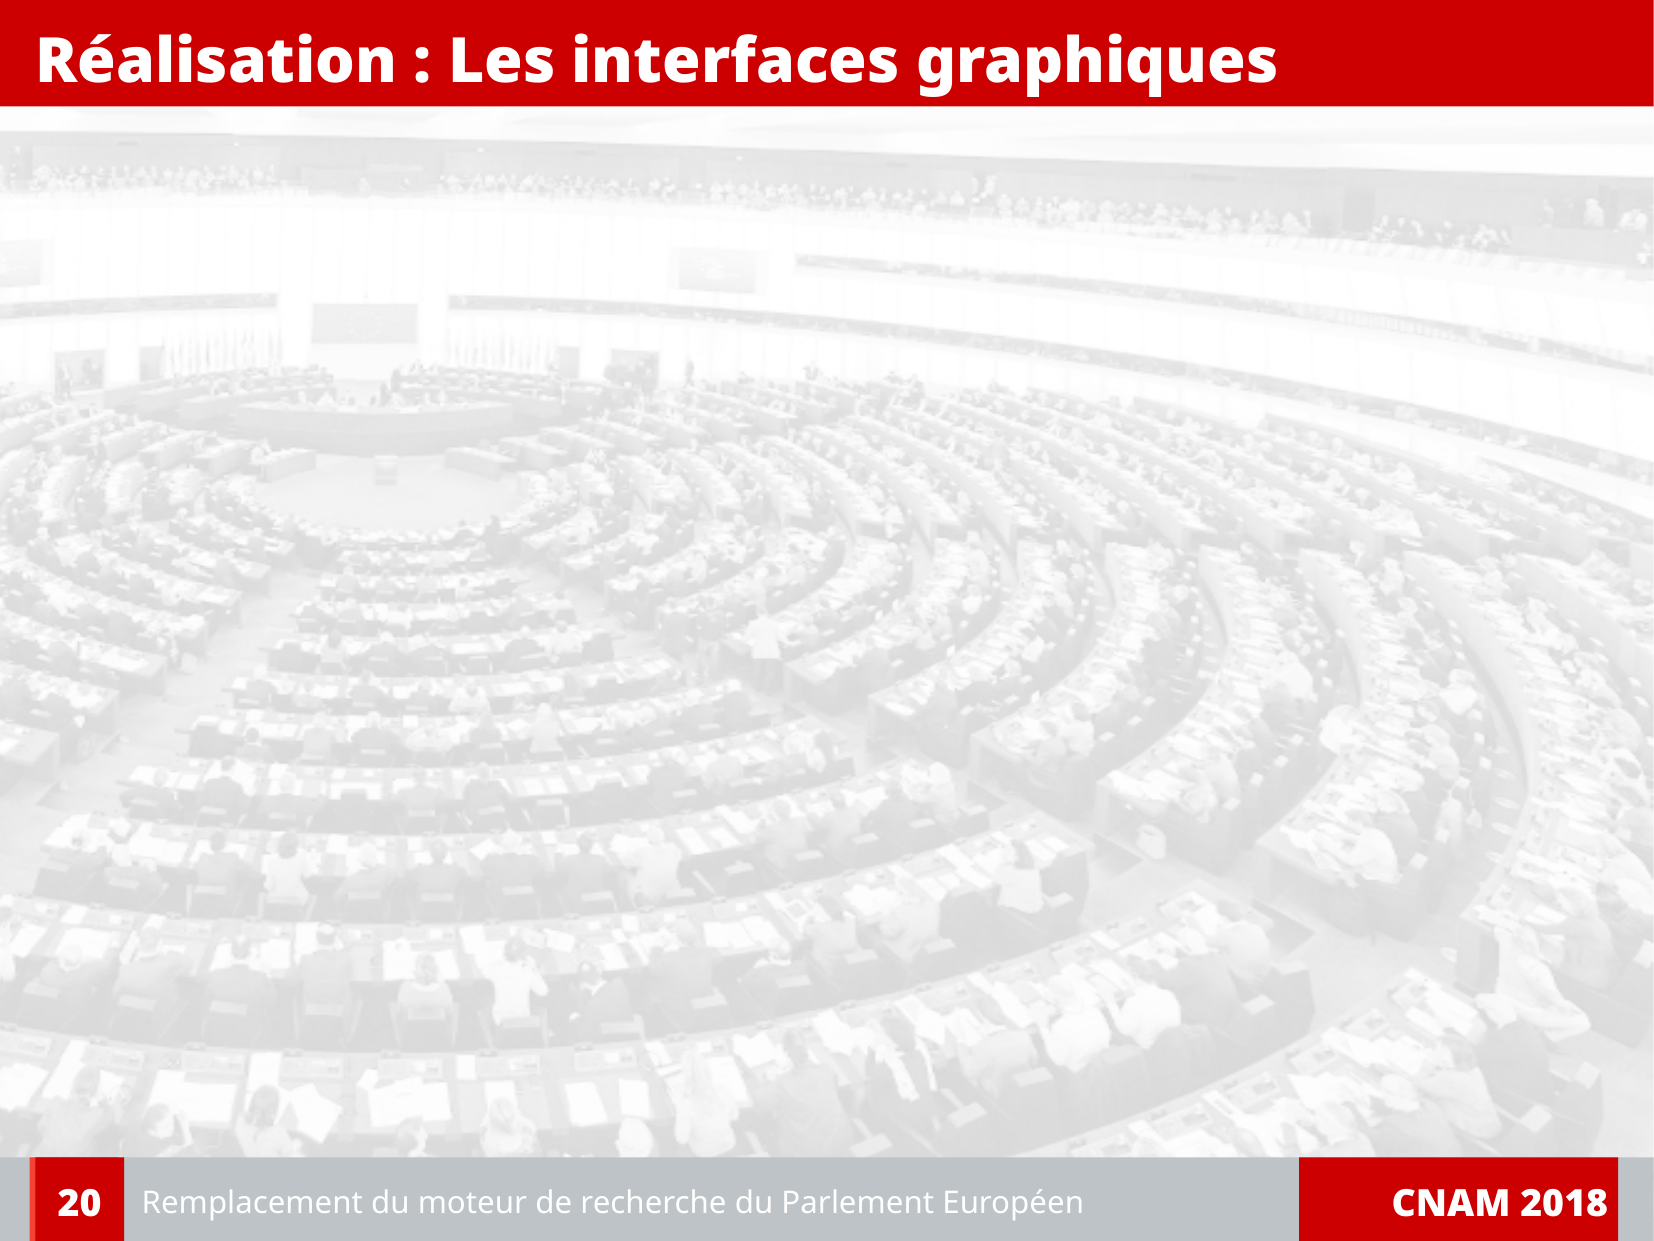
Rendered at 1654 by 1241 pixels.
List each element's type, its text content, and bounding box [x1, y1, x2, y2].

title Réalisation : Les interfaces graphiques [35, 0, 1571, 101]
picture [0, 107, 1654, 1157]
